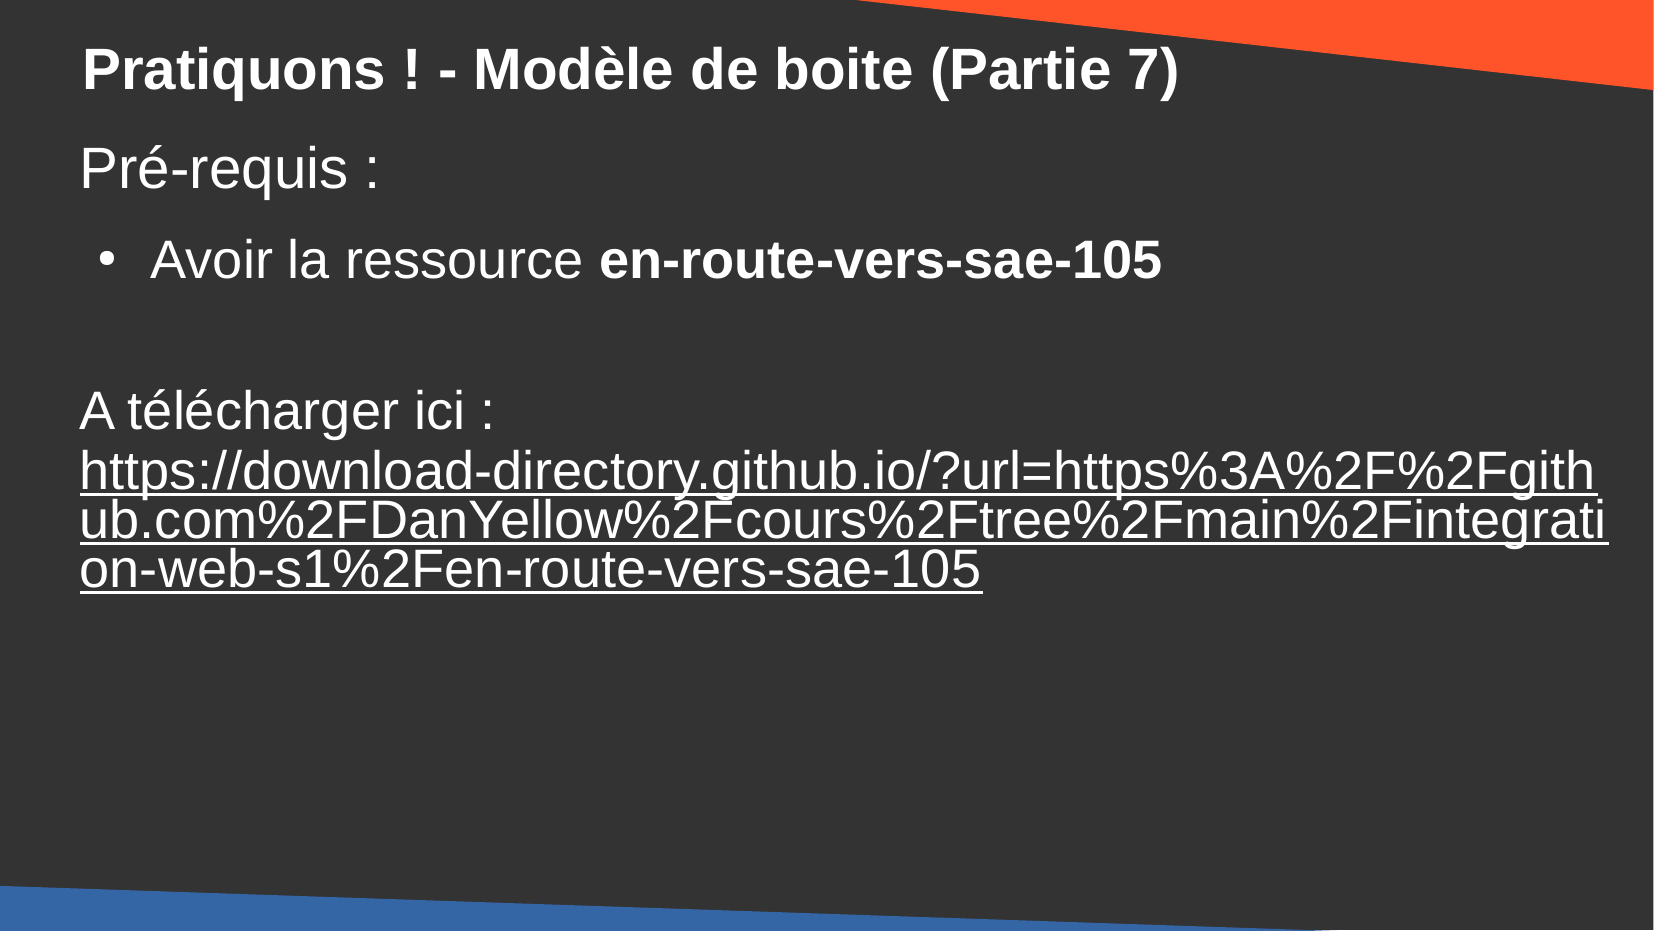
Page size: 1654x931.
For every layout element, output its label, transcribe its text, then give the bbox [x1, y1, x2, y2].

text_box [855, 0, 1654, 91]
title Pratiquons ! - Modèle de boite (Partie 7) [82, 37, 1571, 114]
text_box [0, 885, 1337, 931]
list Pré-requis : Avoir la ressource en-route-vers-sae-105 A télécharger ici : https://download-directory.github.io/?url=https%3A%2F%2Fgithub.com%2FDanYellow%2Fcours%2Ftree%2Fmain%2Fintegration-web-s1%2Fen-route-vers-sae-105 [79, 135, 1619, 721]
